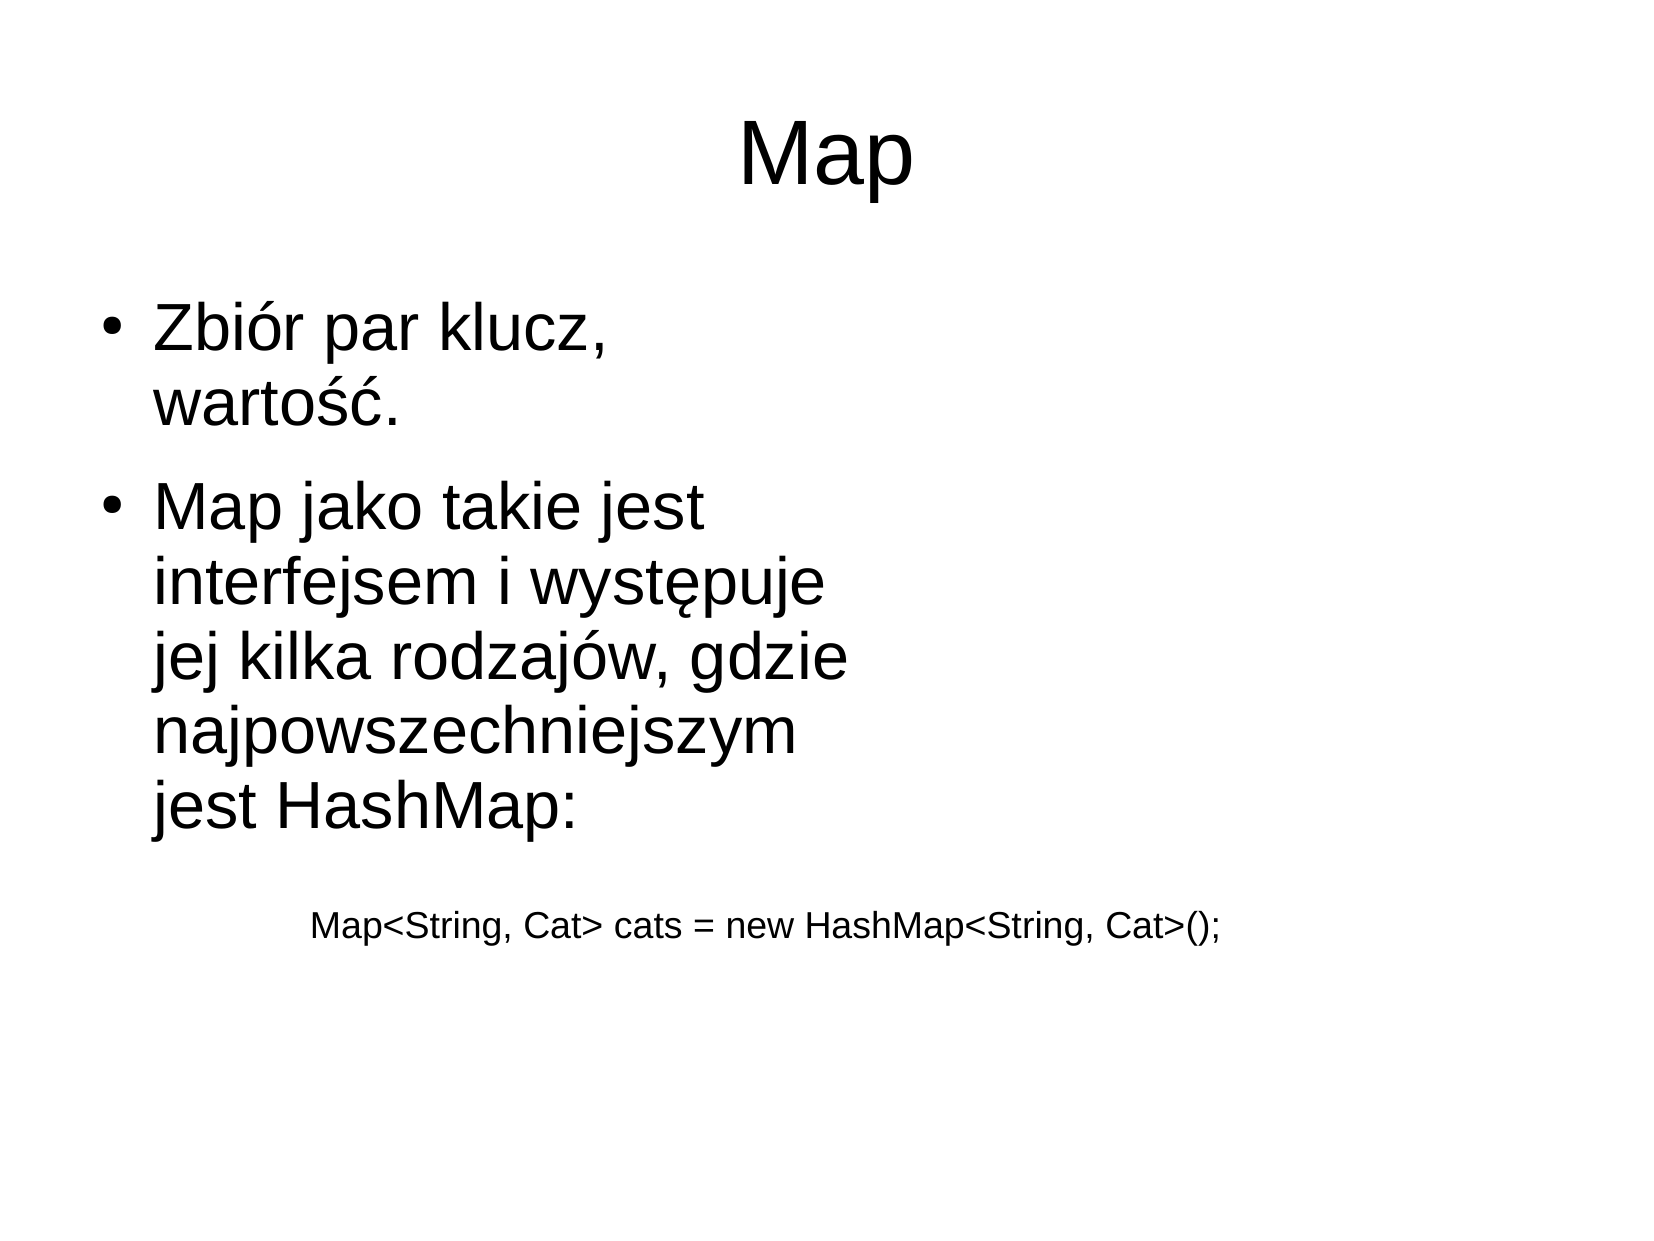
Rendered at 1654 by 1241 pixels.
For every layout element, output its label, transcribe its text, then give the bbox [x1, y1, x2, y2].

text_box Map<String, Cat> cats = new HashMap<String, Cat>(); [295, 897, 1252, 955]
list Zbiór par klucz, wartość. Map jako takie jest interfejsem i występuje jej kilka rodzajów, gdzie najpowszechniejszym jest HashMap: [82, 290, 875, 1010]
title Map [82, 49, 1571, 257]
